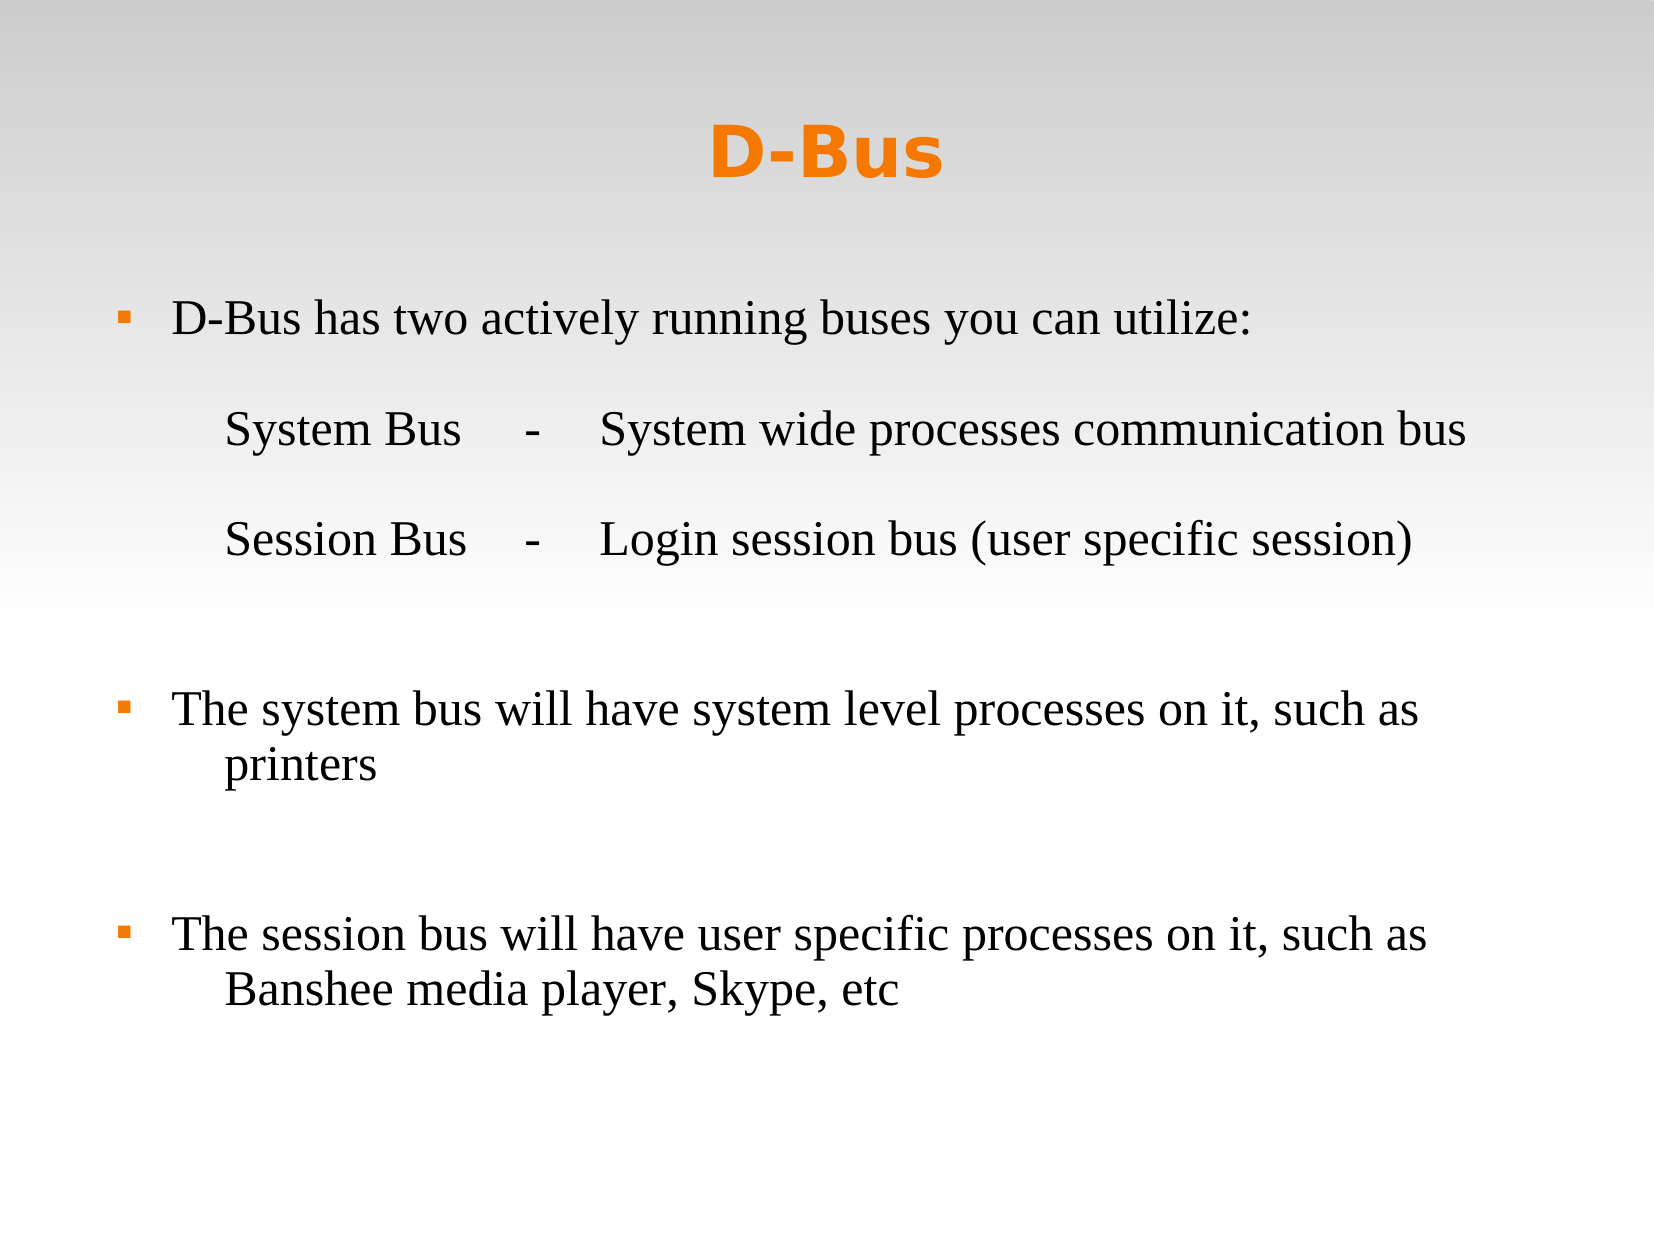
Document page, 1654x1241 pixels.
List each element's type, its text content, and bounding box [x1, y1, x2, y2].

list D-Bus has two actively running buses you can utilize: System Bus - System wide processes communication bus Session Bus - Login session bus (user specific session) The system bus will have system level processes on it, such as printers The session bus will have user specific processes on it, such as Banshee media player, Skype, etc [82, 290, 1571, 1135]
title D-Bus [82, 49, 1571, 257]
